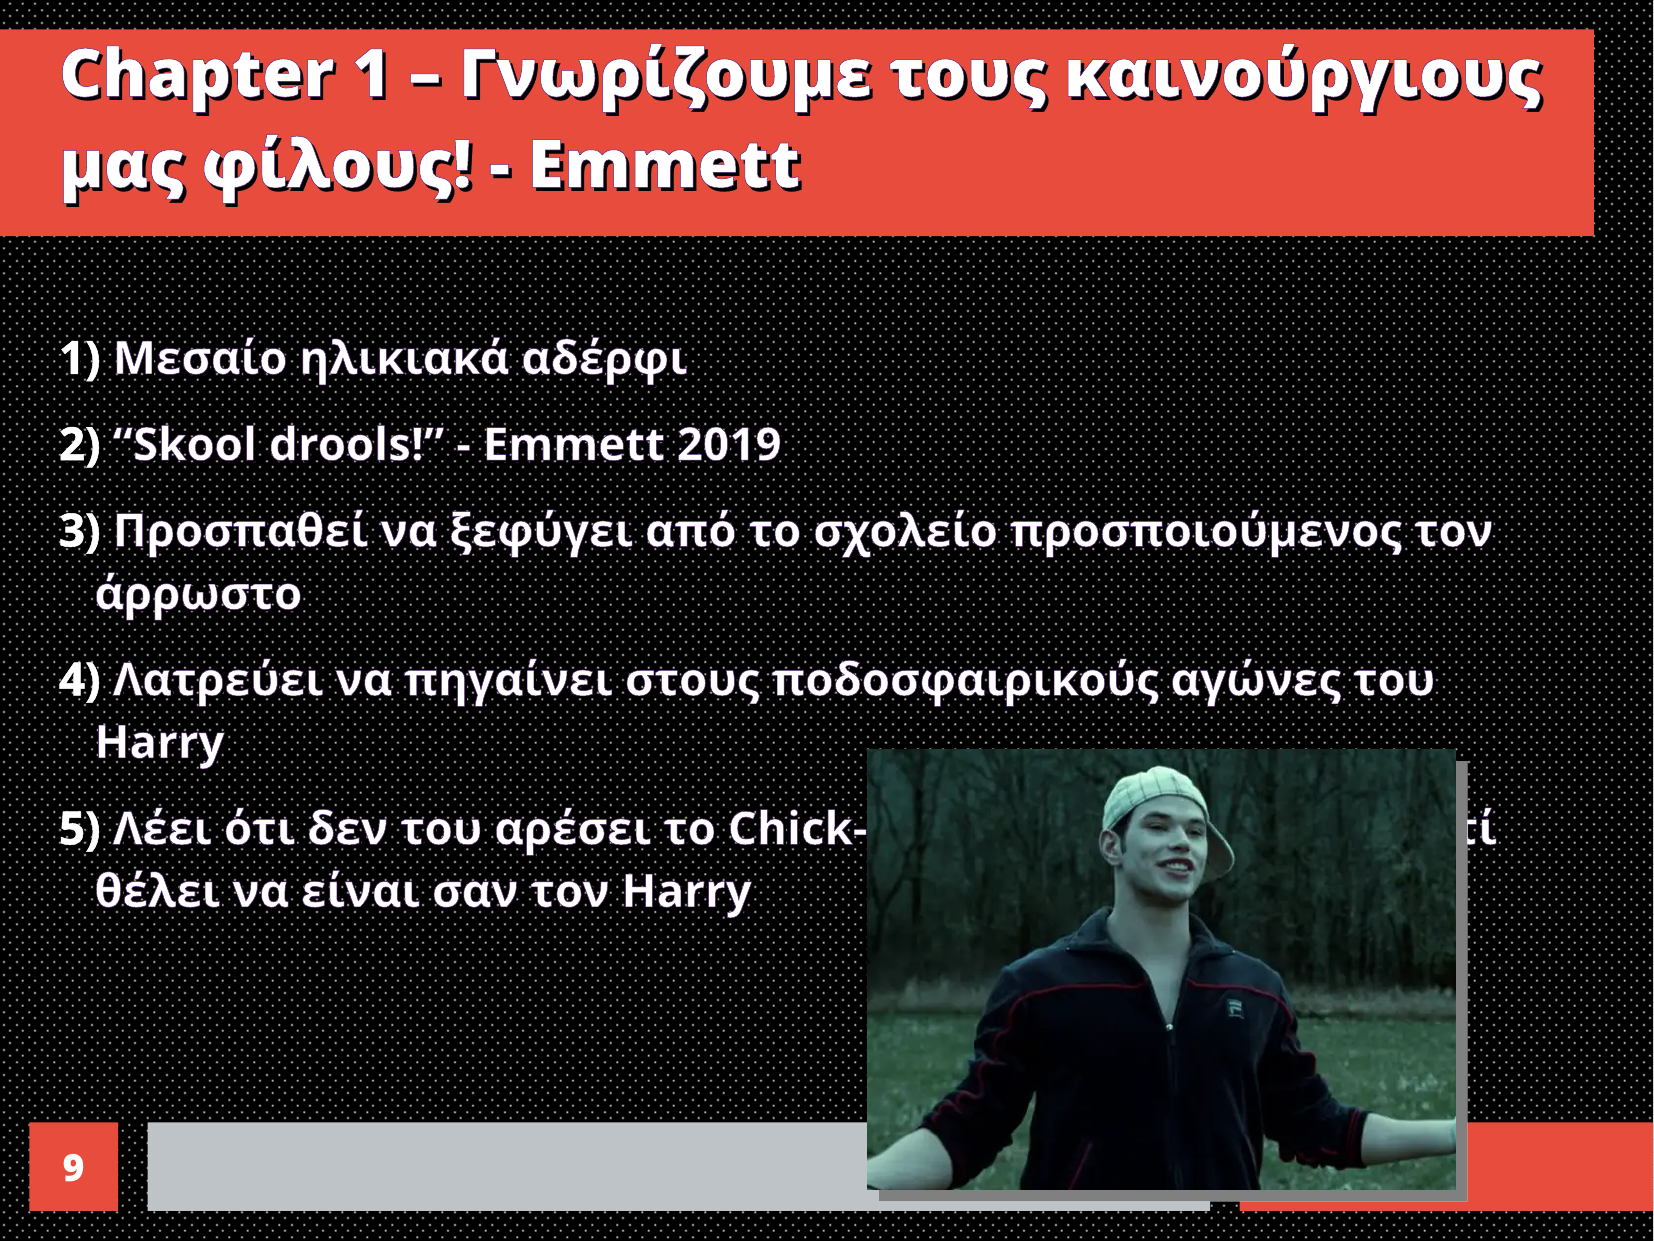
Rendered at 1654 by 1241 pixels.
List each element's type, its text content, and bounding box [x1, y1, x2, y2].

list Μεσαίο ηλικιακά αδέρφι “Skool drools!” - Emmett 2019 Προσπαθεί να ξεφύγει από το σχολείο προσποιούμενος τον άρρωστο Λατρεύει να πηγαίνει στους ποδοσφαιρικούς αγώνες του Harry Λέει ότι δεν του αρέσει το Chick-Fil-A, μάλλον το κάνει γιατί θέλει να είναι σαν τον Harry [58, 324, 1565, 1093]
title Chapter 1 – Γνωρίζουμε τους καινούργιους μας φίλους! - Emmett [58, 59, 1594, 207]
picture [0, 0, 1654, 1241]
